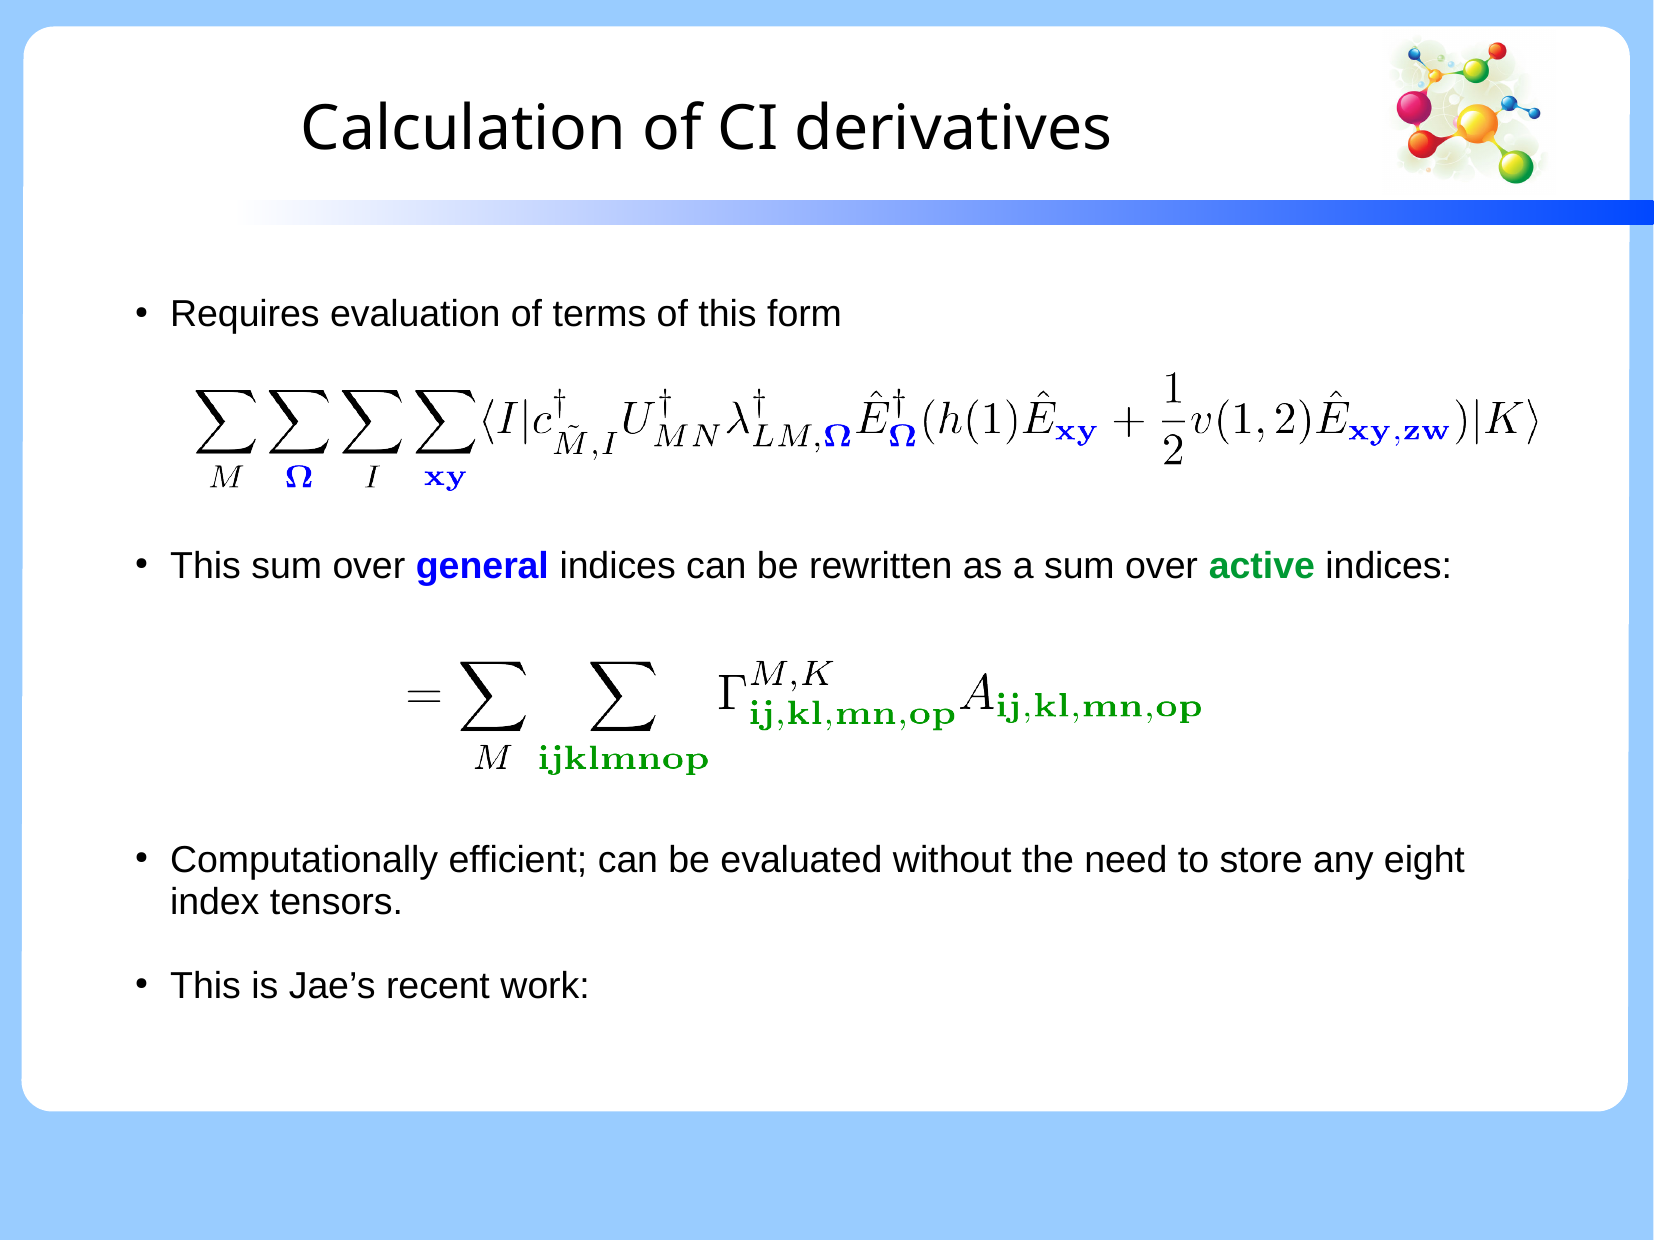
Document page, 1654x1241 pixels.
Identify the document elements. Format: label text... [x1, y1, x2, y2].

picture [195, 372, 1538, 491]
title Calculation of CI derivatives [82, 49, 1332, 201]
table_cell [873, 201, 877, 224]
picture [1382, 29, 1556, 195]
text_box Requires evaluation of terms of this form This sum over general indices can be rewritten as a sum over active indices: Computationally efficient; can be evaluated without the need to store any eight index tensors. This is Jae’s recent work: [120, 285, 1571, 1241]
table_cell [956, 201, 961, 224]
picture [407, 660, 1201, 775]
list [82, 277, 1571, 1069]
